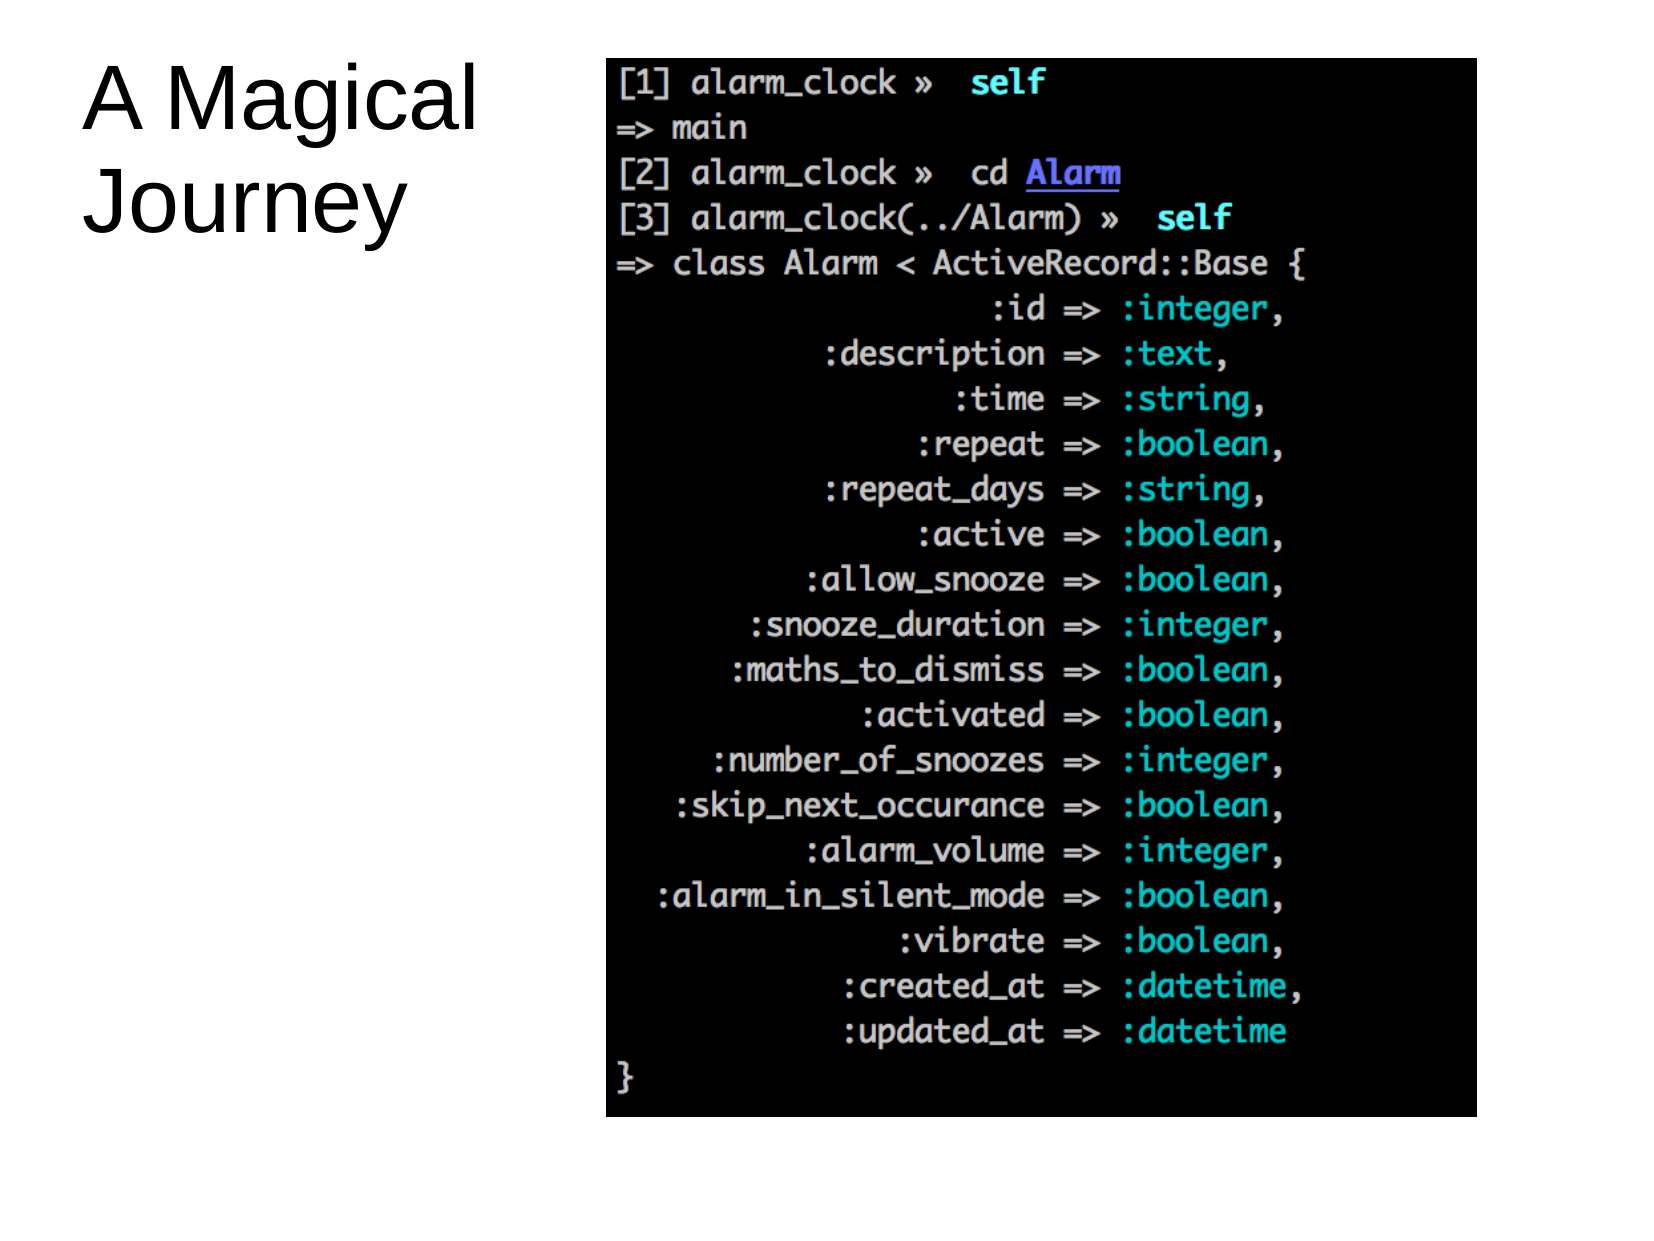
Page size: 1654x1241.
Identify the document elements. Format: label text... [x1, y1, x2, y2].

title A Magical Journey [82, 47, 1235, 253]
picture [606, 58, 1477, 1117]
